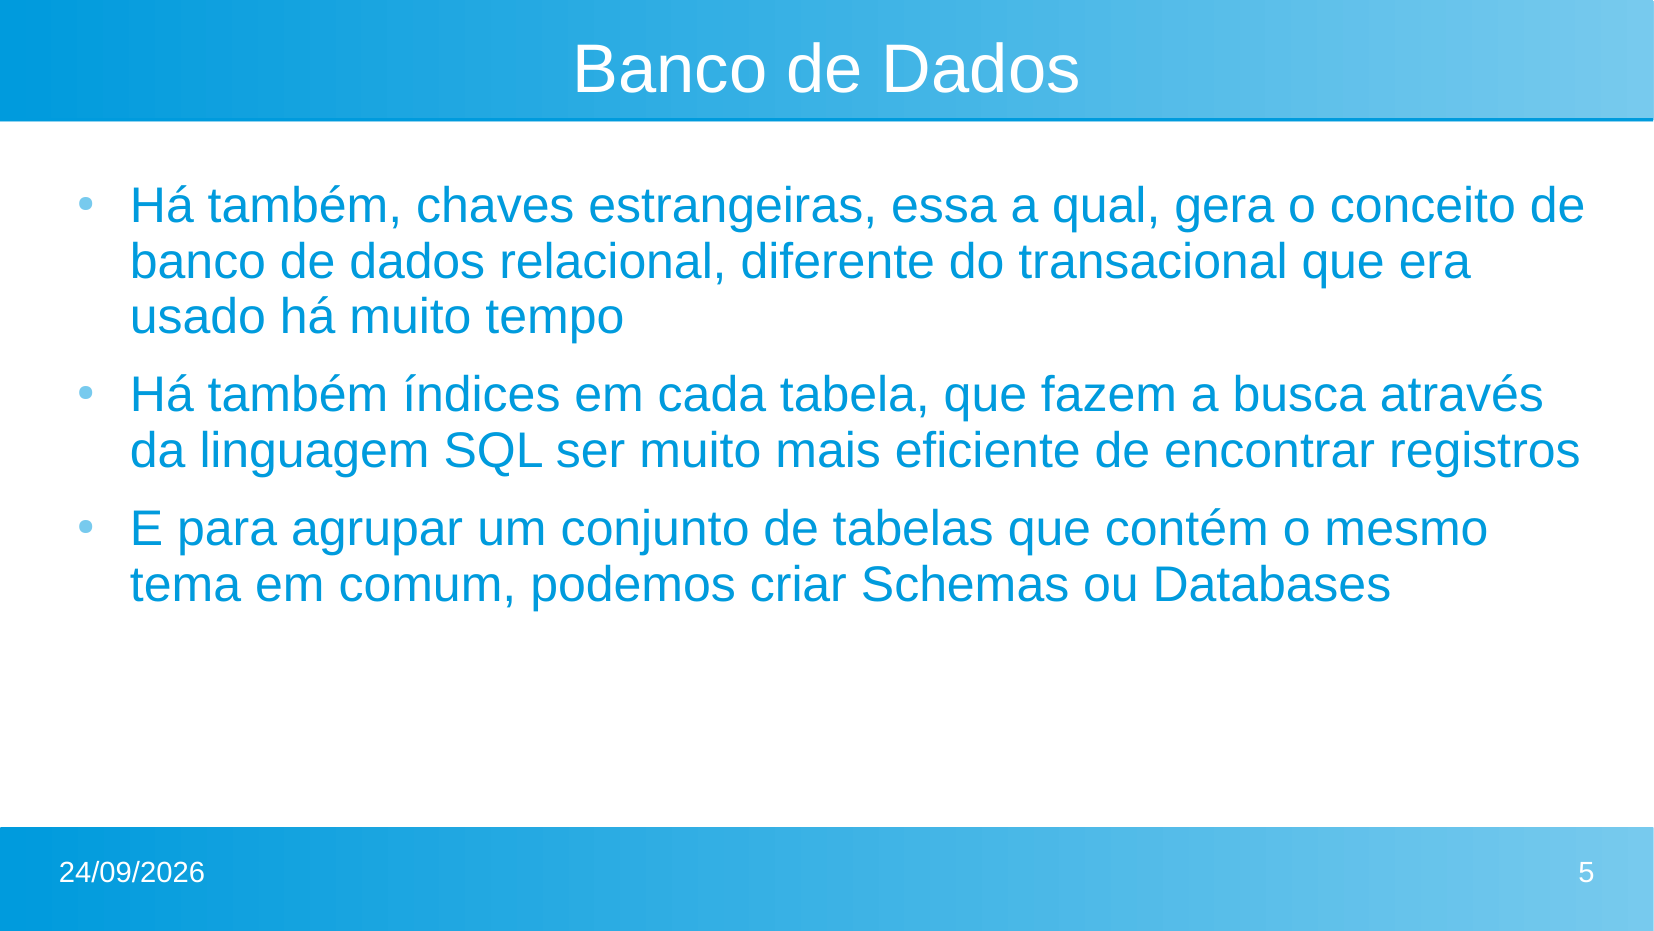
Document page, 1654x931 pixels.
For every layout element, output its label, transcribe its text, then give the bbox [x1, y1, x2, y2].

list Há também, chaves estrangeiras, essa a qual, gera o conceito de banco de dados relacional, diferente do transacional que era usado há muito tempo Há também índices em cada tabela, que fazem a busca através da linguagem SQL ser muito mais eficiente de encontrar registros E para agrupar um conjunto de tabelas que contém o mesmo tema em comum, podemos criar Schemas ou Databases [59, 177, 1595, 768]
title Banco de Dados [59, 29, 1595, 108]
